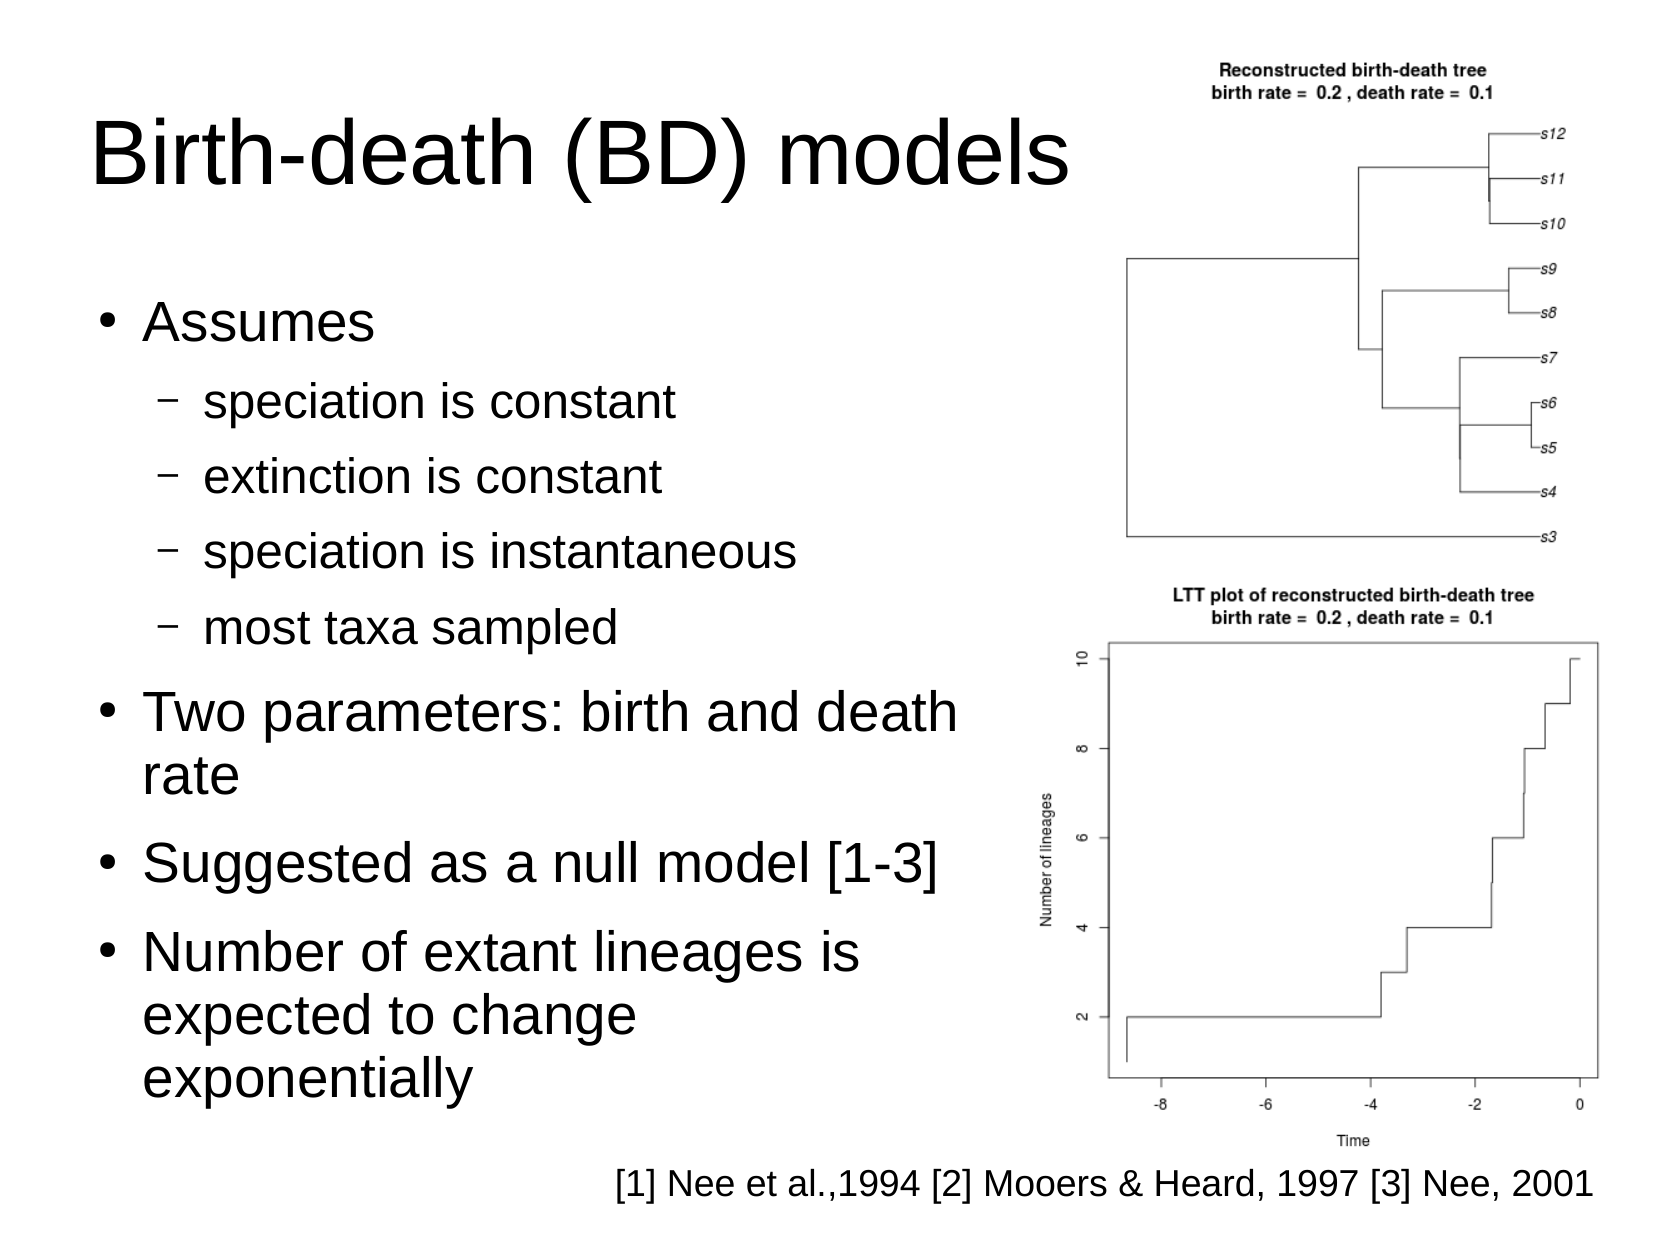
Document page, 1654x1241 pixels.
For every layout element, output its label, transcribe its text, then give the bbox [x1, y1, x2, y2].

text_box [1] Nee et al.,1994 [2] Mooers & Heard, 1997 [3] Nee, 2001 [600, 1155, 1621, 1216]
title Birth-death (BD) models [82, 49, 1081, 257]
list Assumes speciation is constant extinction is constant speciation is instantaneous most taxa sampled Two parameters: birth and death rate Suggested as a null model [1-3] Number of extant lineages is expected to change exponentially [82, 290, 976, 1126]
picture [1035, 44, 1636, 1171]
